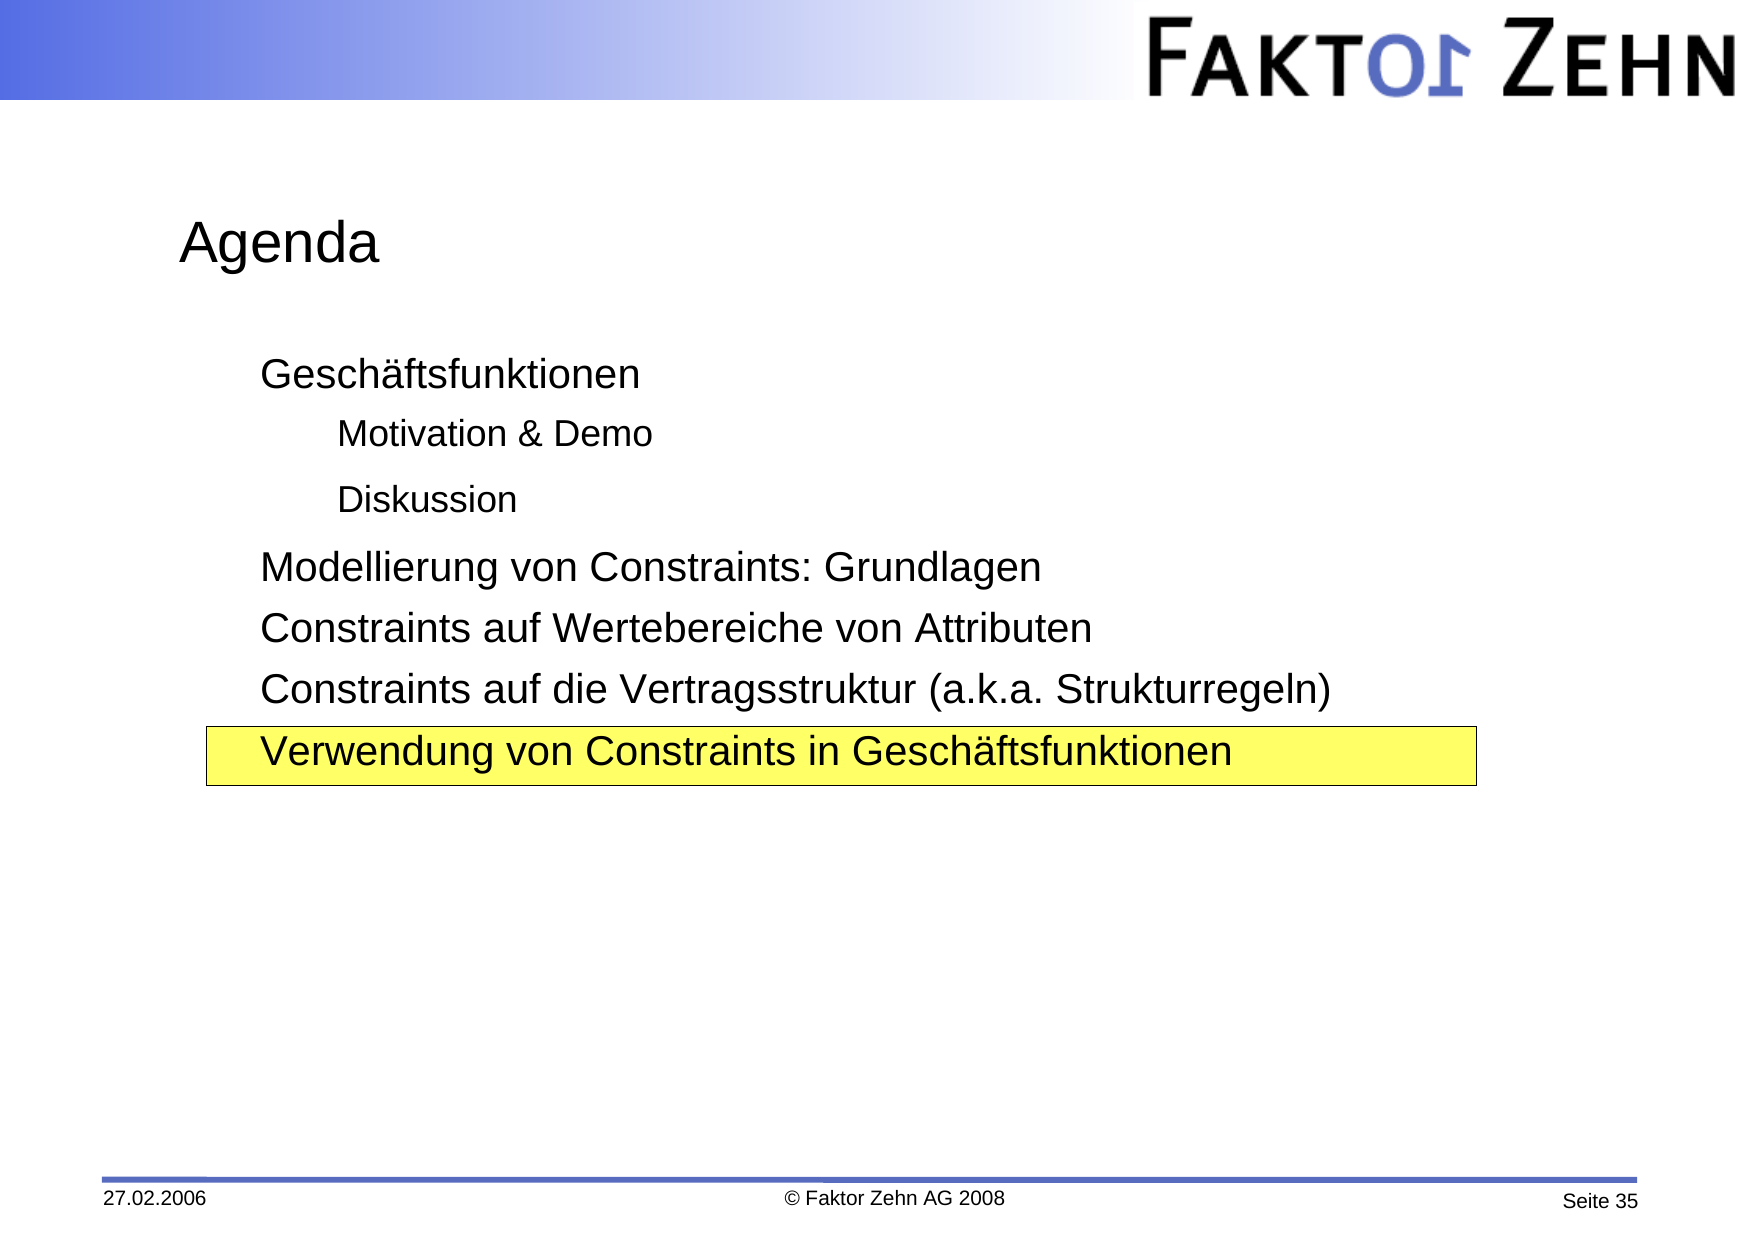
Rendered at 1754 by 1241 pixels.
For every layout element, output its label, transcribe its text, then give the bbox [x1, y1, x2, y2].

list Geschäftsfunktionen Motivation & Demo Diskussion Modellierung von Constraints: Grundlagen Constraints auf Wertebereiche von Attributen Constraints auf die Vertragsstruktur (a.k.a. Strukturregeln) Verwendung von Constraints in Geschäftsfunktionen [242, 351, 1489, 1058]
text_box [206, 726, 242, 786]
picture [1133, 2, 1749, 105]
title Agenda [179, 191, 1577, 294]
